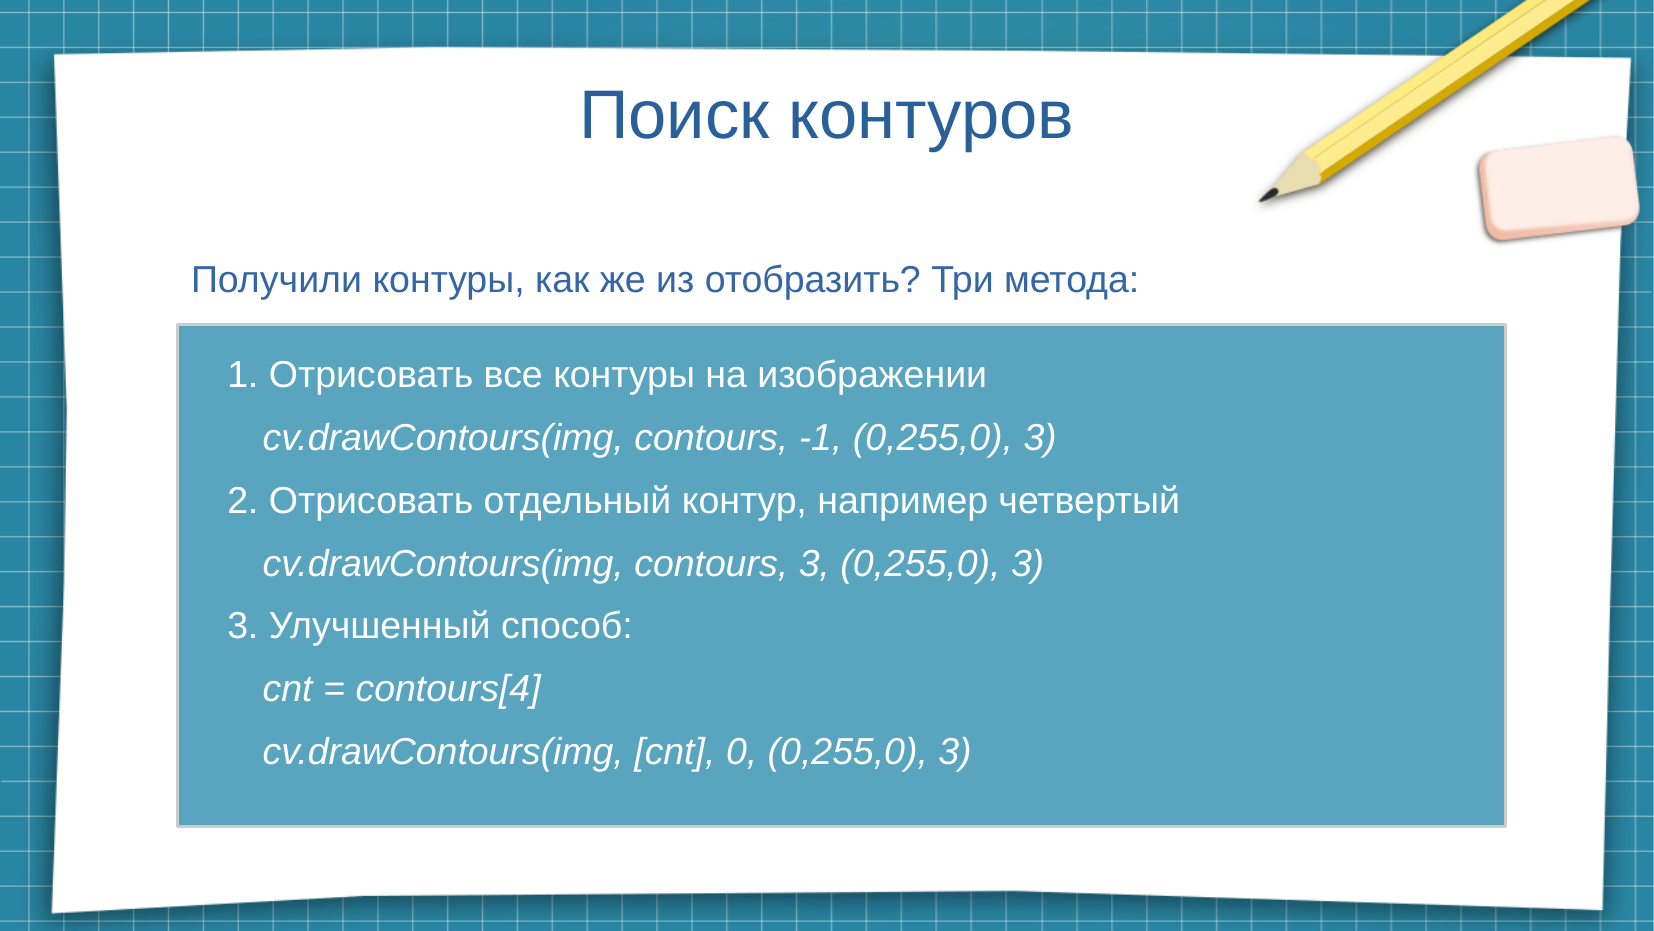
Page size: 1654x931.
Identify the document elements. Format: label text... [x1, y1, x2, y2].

text_box 1. Отрисовать все контуры на изображении cv.drawContours(img, contours, -1, (0,255,0), 3) 2. Отрисовать отдельный контур, например четвертый cv.drawContours(img, contours, 3, (0,255,0), 3) 3. Улучшенный способ: cnt = contours[4] cv.drawContours(img, [cnt], 0, (0,255,0), 3) [177, 324, 1506, 827]
picture [0, 0, 1654, 931]
text_box Получили контуры, как же из отобразить? Три метода: [176, 230, 1156, 309]
title Поиск контуров [82, 37, 1571, 193]
